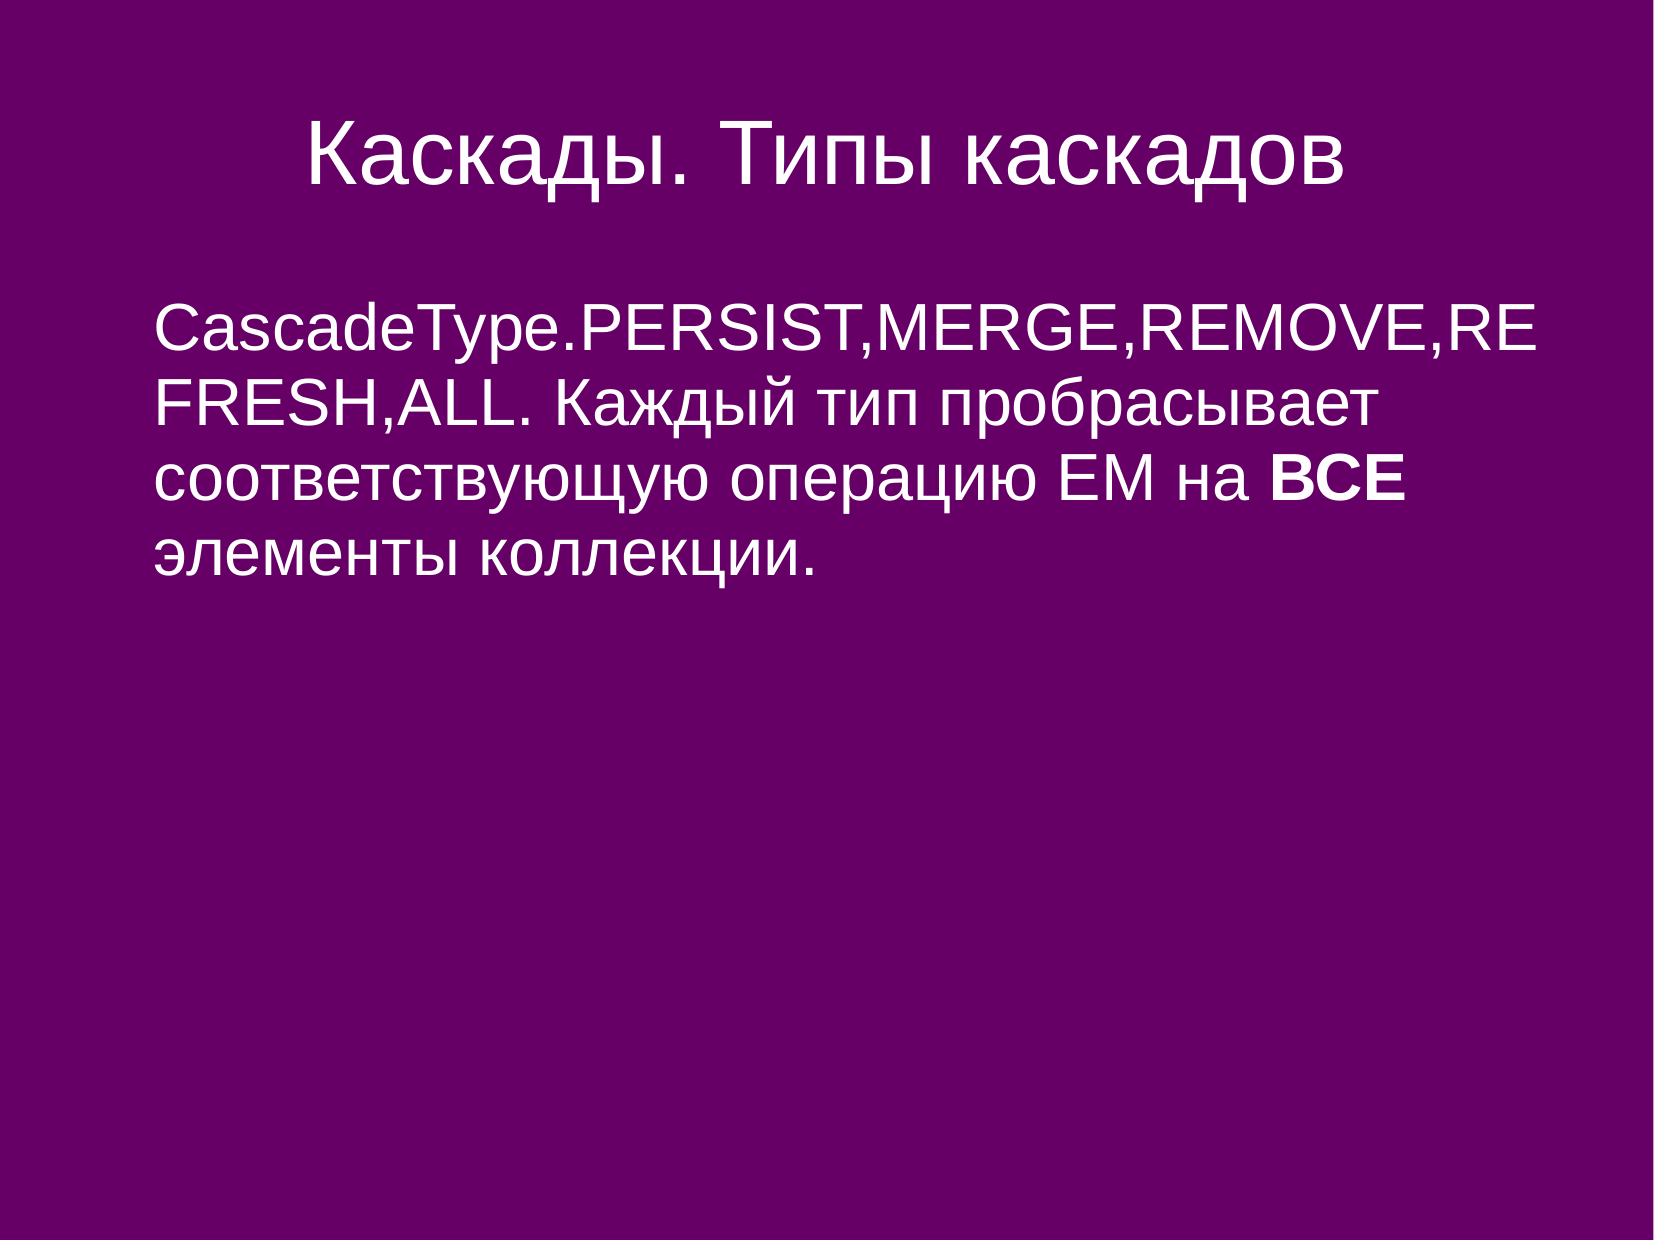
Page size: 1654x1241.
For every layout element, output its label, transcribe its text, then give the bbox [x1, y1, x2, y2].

title Каскады. Типы каскадов [82, 49, 1571, 257]
list CascadeType.PERSIST,MERGE,REMOVE,REFRESH,ALL. Каждый тип пробрасывает соответствующую операцию EM на ВСЕ элементы коллекции. [82, 290, 1571, 1010]
